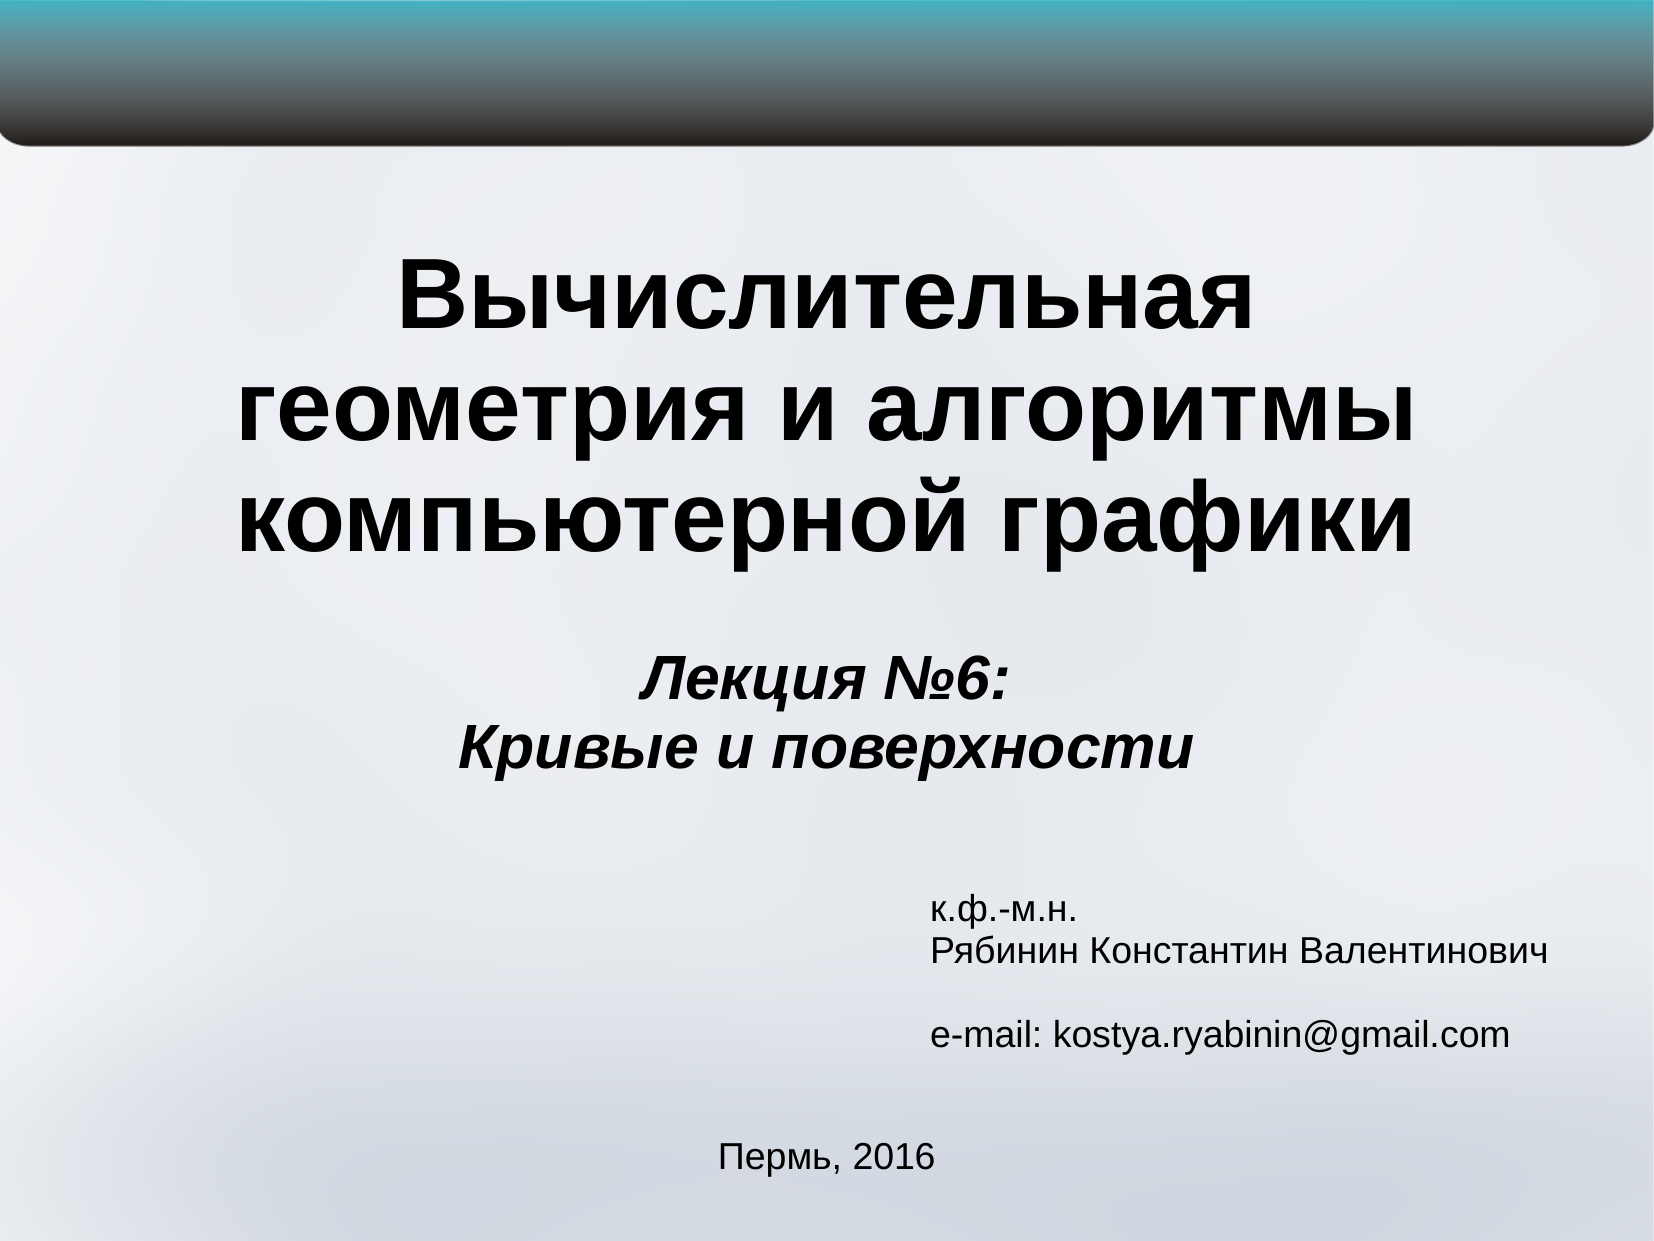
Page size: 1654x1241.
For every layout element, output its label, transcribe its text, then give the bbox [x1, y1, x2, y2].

text_box Вычислительная геометрия и алгоритмы компьютерной графики Лекция №6: Кривые и поверхности [147, 230, 1506, 790]
text_box Пермь, 2016 [590, 1127, 1063, 1185]
picture [0, 0, 1654, 1241]
text_box к.ф.-м.н. Рябинин Константин Валентинович e-mail: kostya.ryabinin@gmail.com [915, 879, 1595, 1063]
